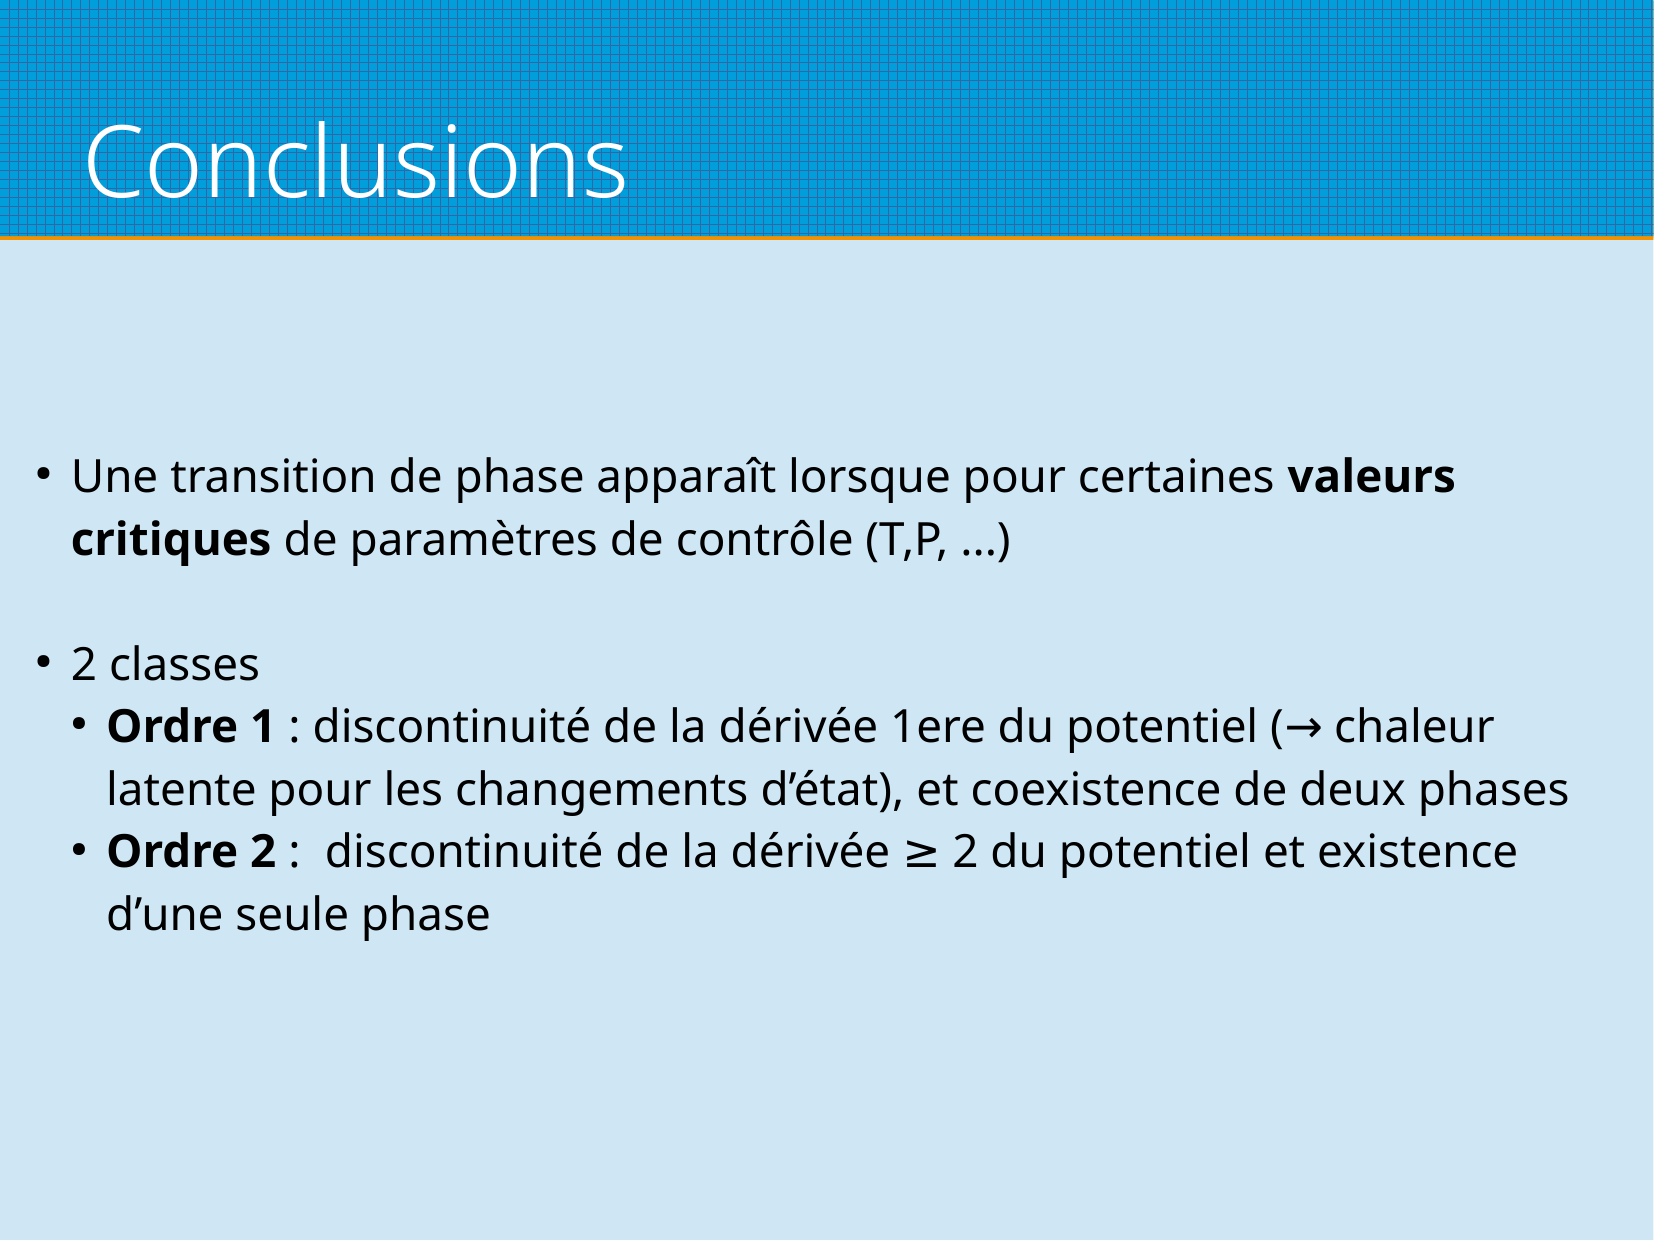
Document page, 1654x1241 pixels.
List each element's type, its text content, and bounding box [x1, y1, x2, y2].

title Conclusions [82, 19, 1571, 227]
text_box Une transition de phase apparaît lorsque pour certaines valeurs critiques de paramètres de contrôle (T,P, ...) 2 classes Ordre 1 : discontinuité de la dérivée 1ere du potentiel (→ chaleur latente pour les changements d’état), et coexistence de deux phases Ordre 2 : discontinuité de la dérivée ≥ 2 du potentiel et existence d’une seule phase [29, 457, 1625, 930]
